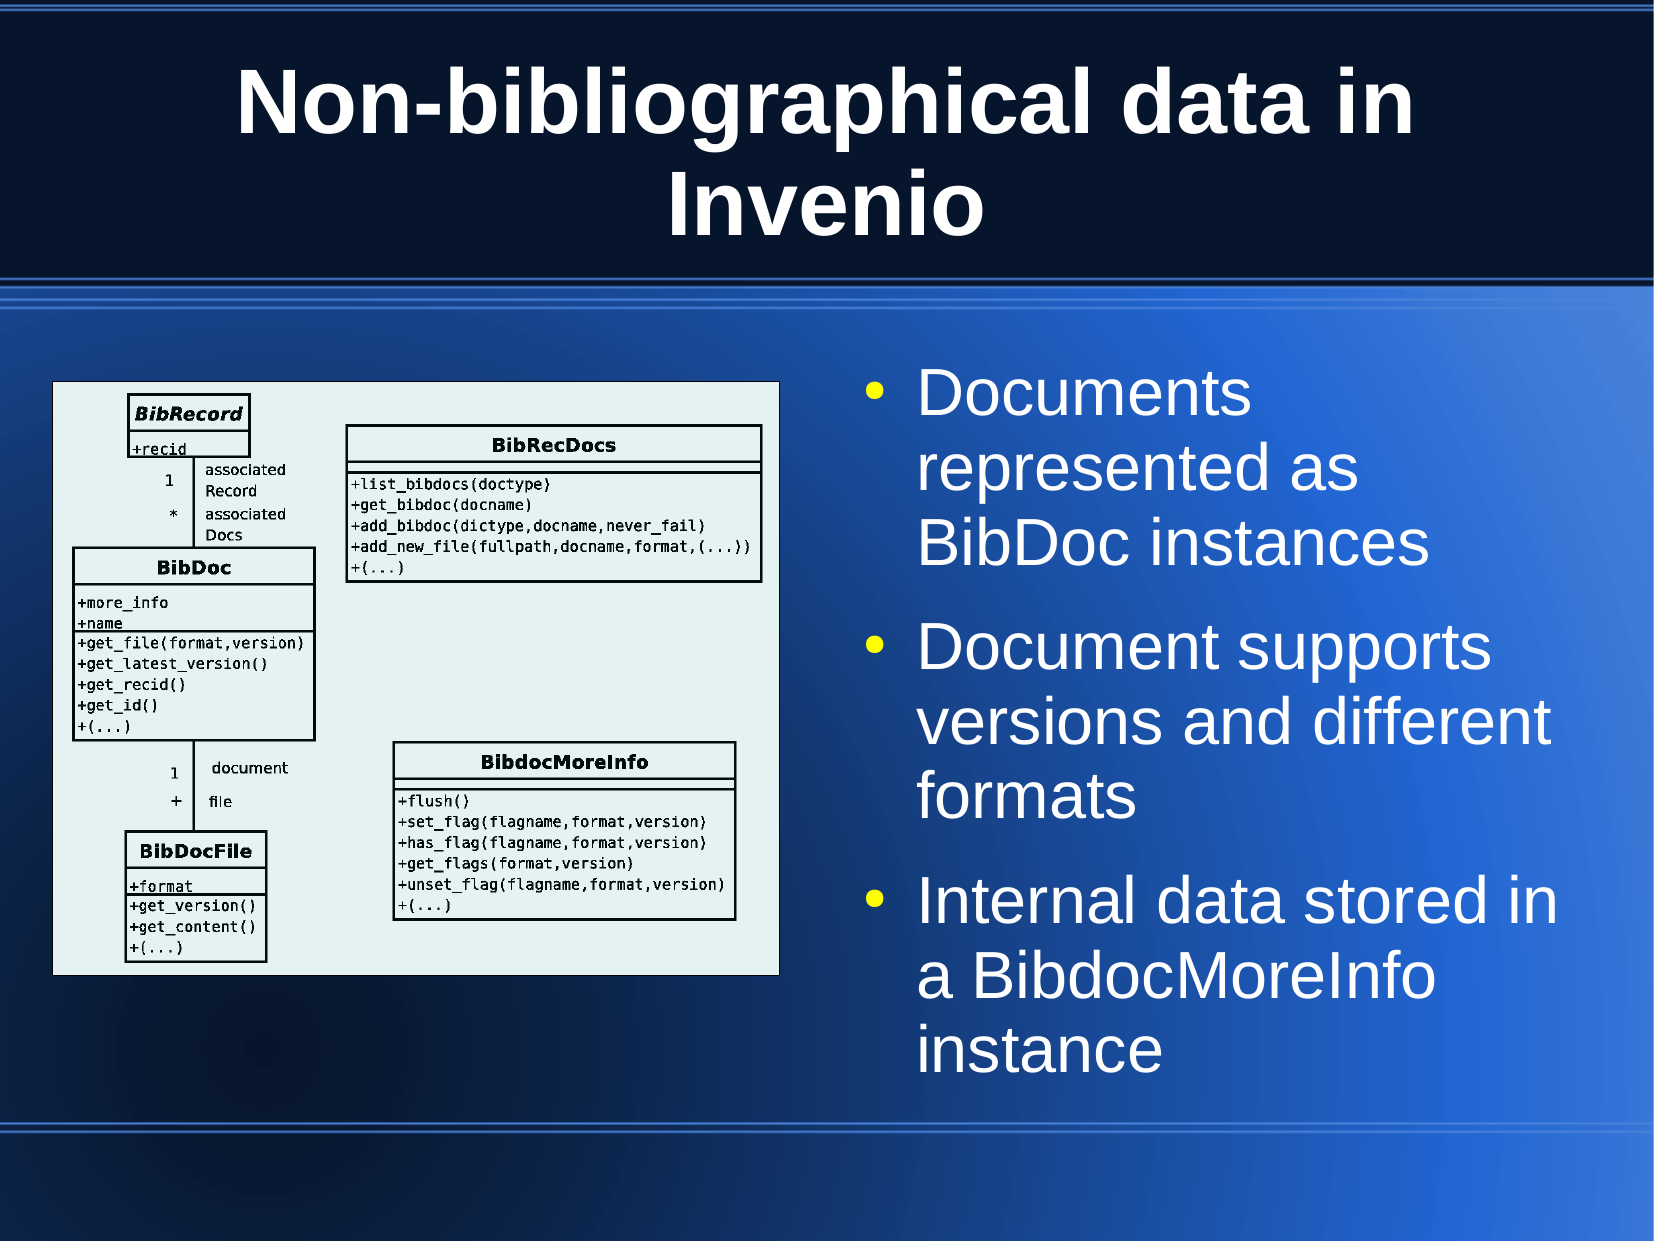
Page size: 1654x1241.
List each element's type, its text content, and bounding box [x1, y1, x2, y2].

picture [0, 0, 1654, 1241]
title Non-bibliographical data in Invenio [82, 49, 1571, 257]
text_box [52, 381, 780, 976]
list [82, 355, 809, 1174]
list Documents represented as BibDoc instances Document supports versions and different formats Internal data stored in a BibdocMoreInfo instance [845, 355, 1572, 1174]
